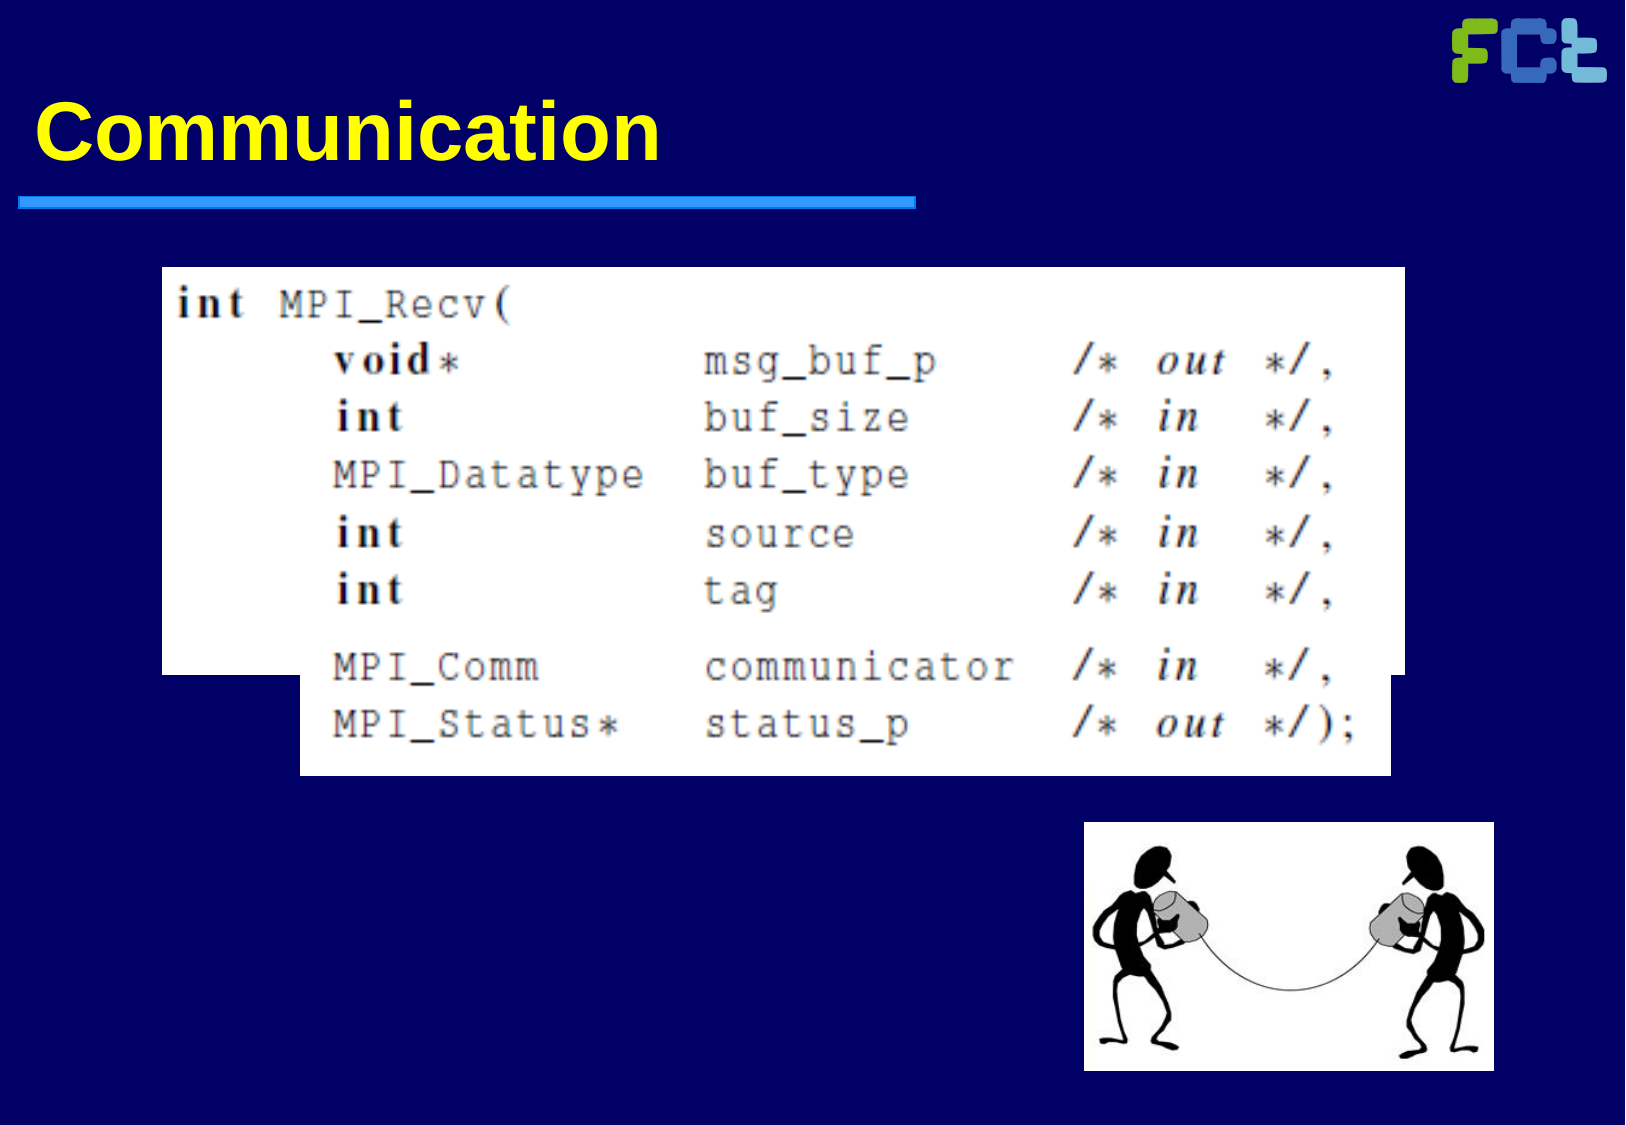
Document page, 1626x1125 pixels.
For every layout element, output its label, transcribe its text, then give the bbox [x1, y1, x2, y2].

title Communication [19, 7, 1606, 185]
picture [1084, 822, 1494, 1071]
picture [162, 267, 1405, 776]
